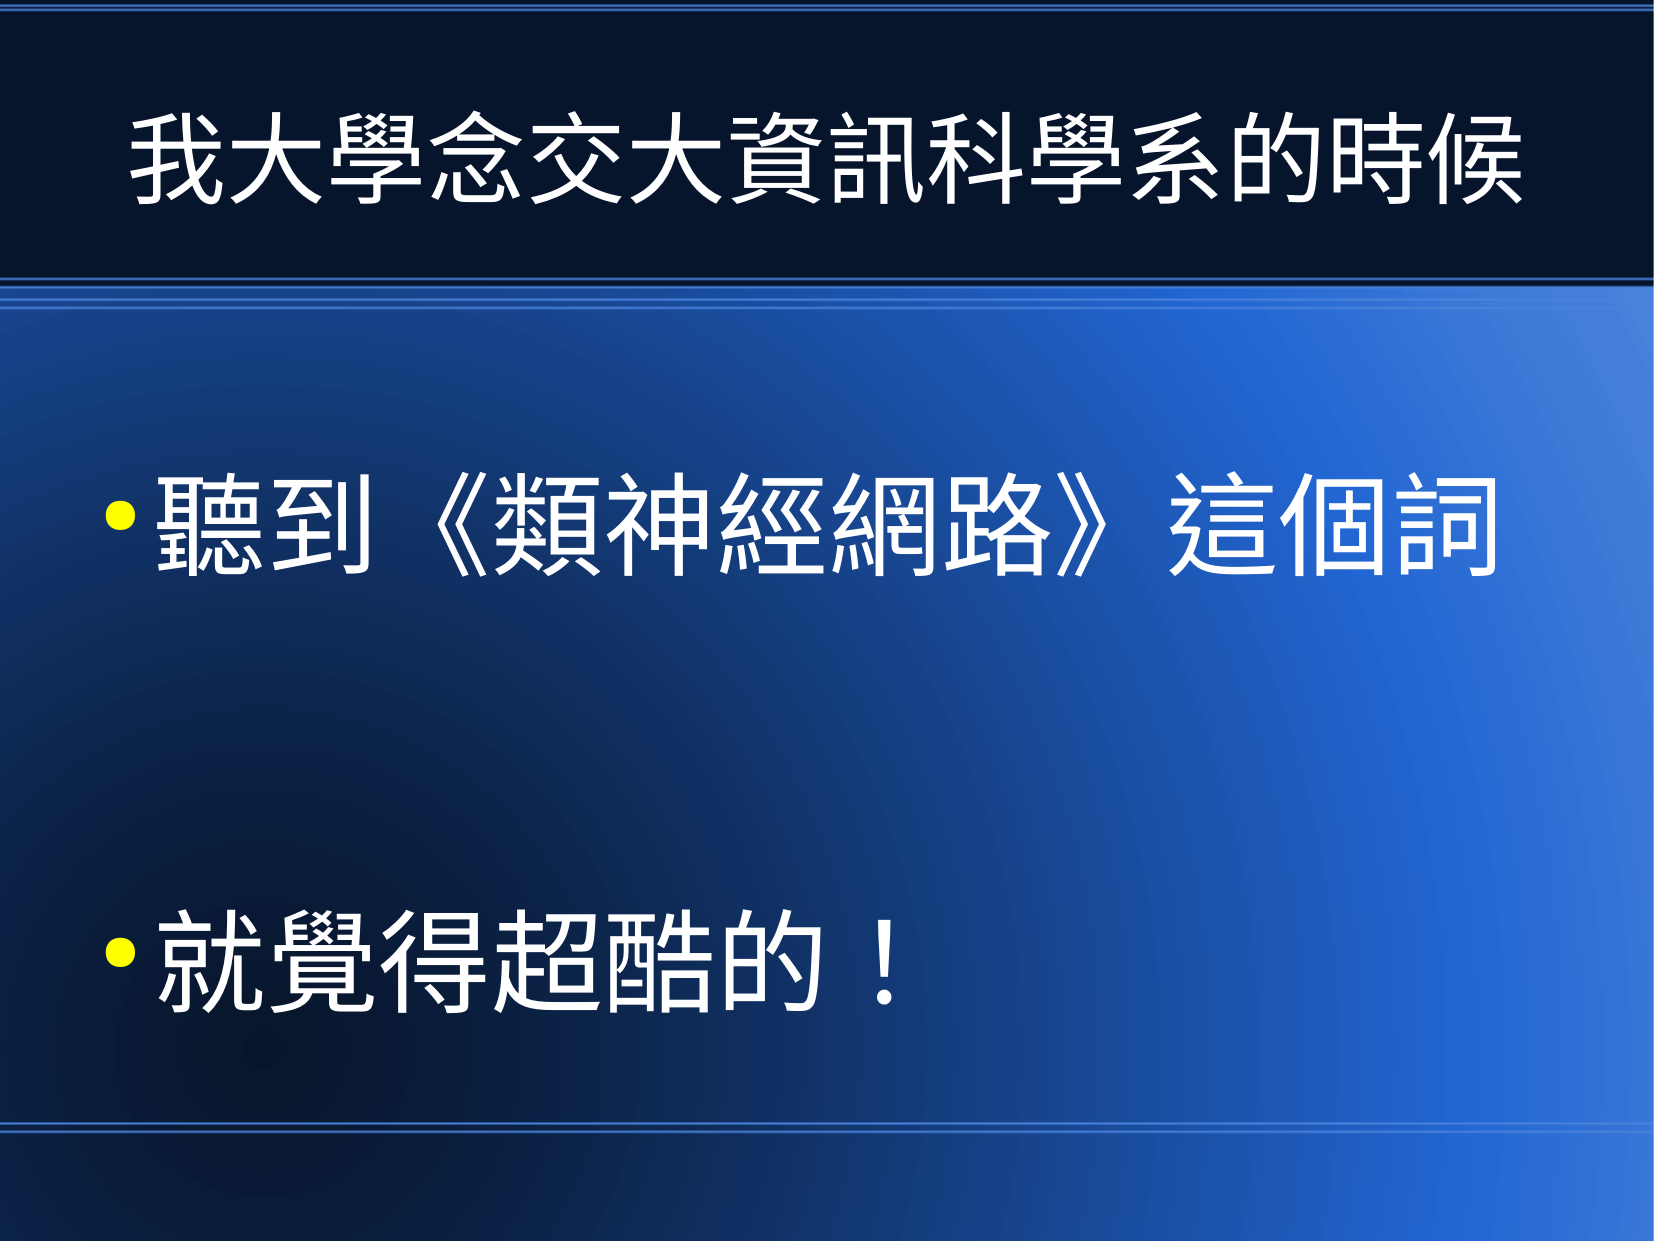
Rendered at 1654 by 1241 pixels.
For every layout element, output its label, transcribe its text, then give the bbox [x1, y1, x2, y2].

picture [0, 0, 1654, 1241]
title 我大學念交大資訊科學系的時候 [82, 49, 1571, 257]
list 聽到《類神經網路》這個詞 就覺得超酷的！ [82, 355, 1571, 1241]
